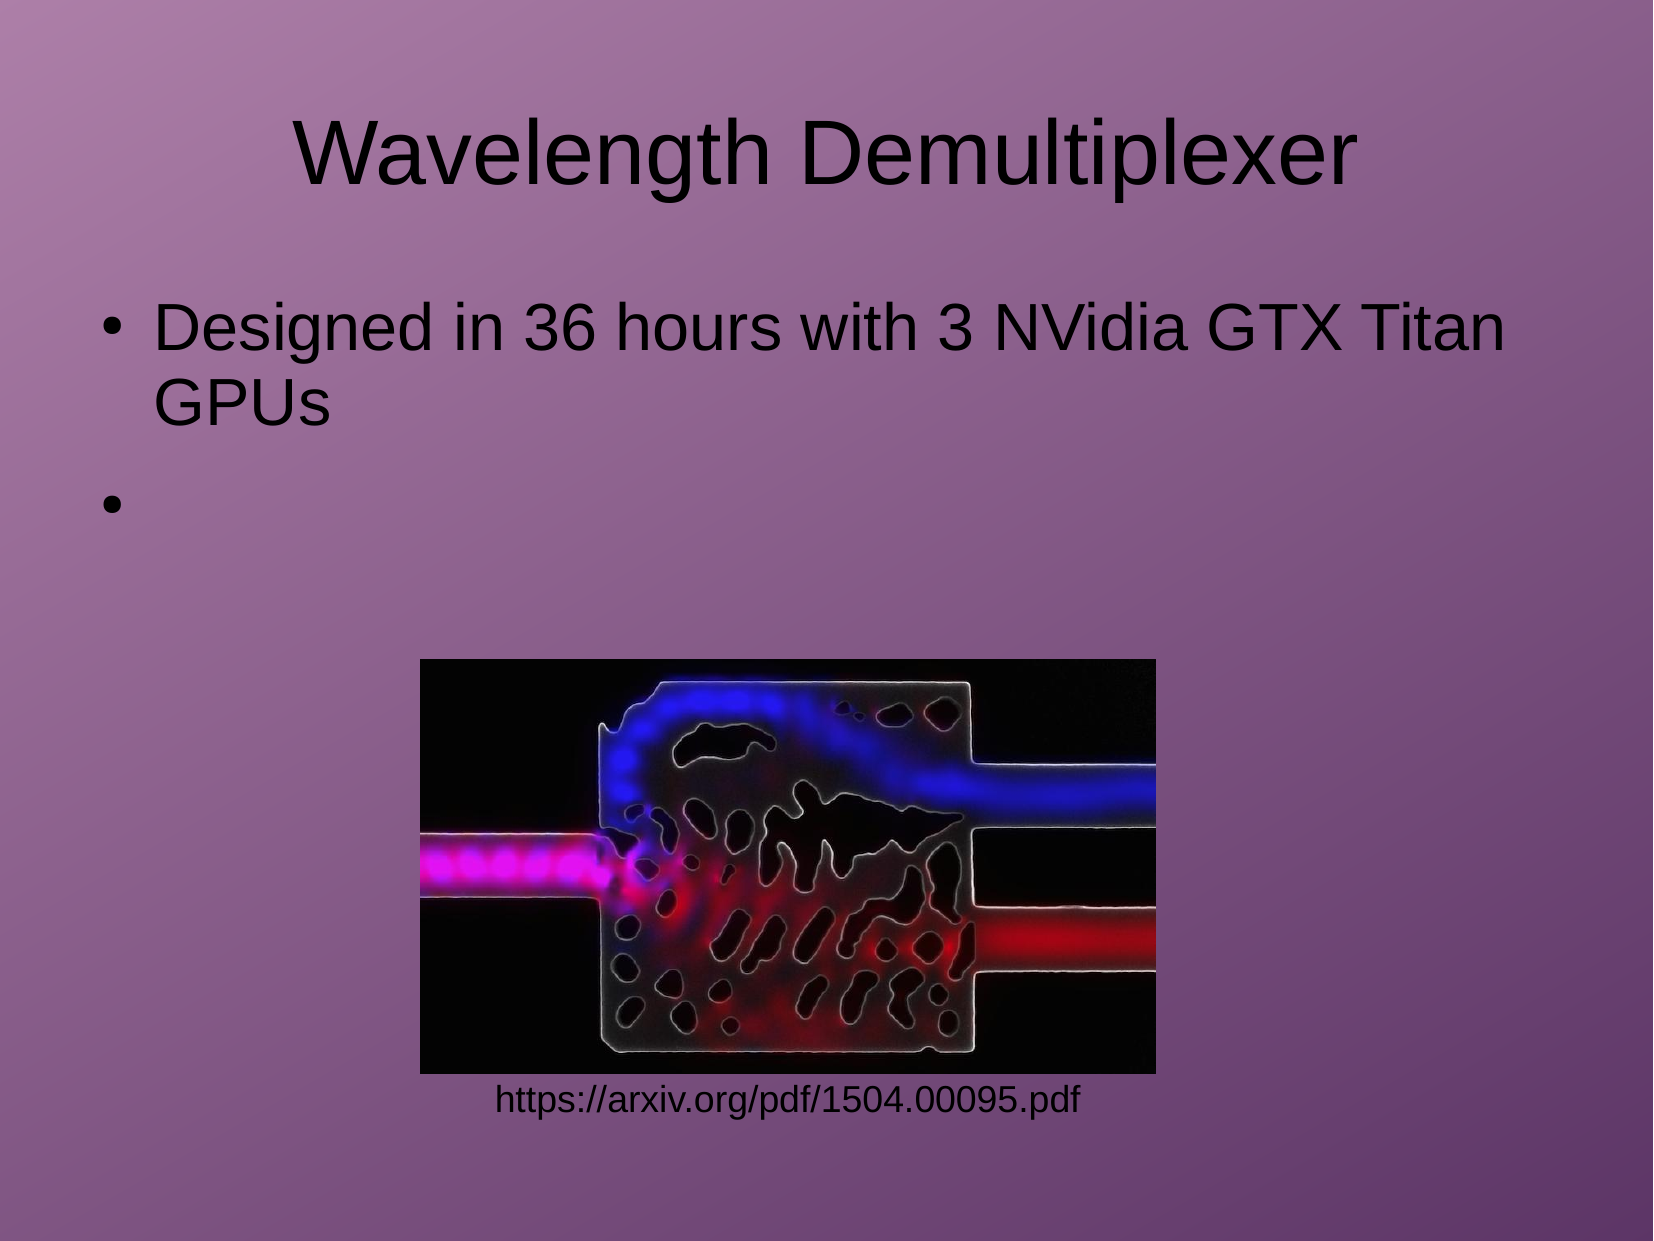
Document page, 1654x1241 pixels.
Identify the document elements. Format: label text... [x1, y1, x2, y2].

picture [420, 659, 1156, 1074]
list Designed in 36 hours with 3 NVidia GTX Titan GPUs [82, 290, 1571, 1010]
text_box https://arxiv.org/pdf/1504.00095.pdf [480, 1071, 1141, 1171]
title Wavelength Demultiplexer [82, 49, 1571, 257]
